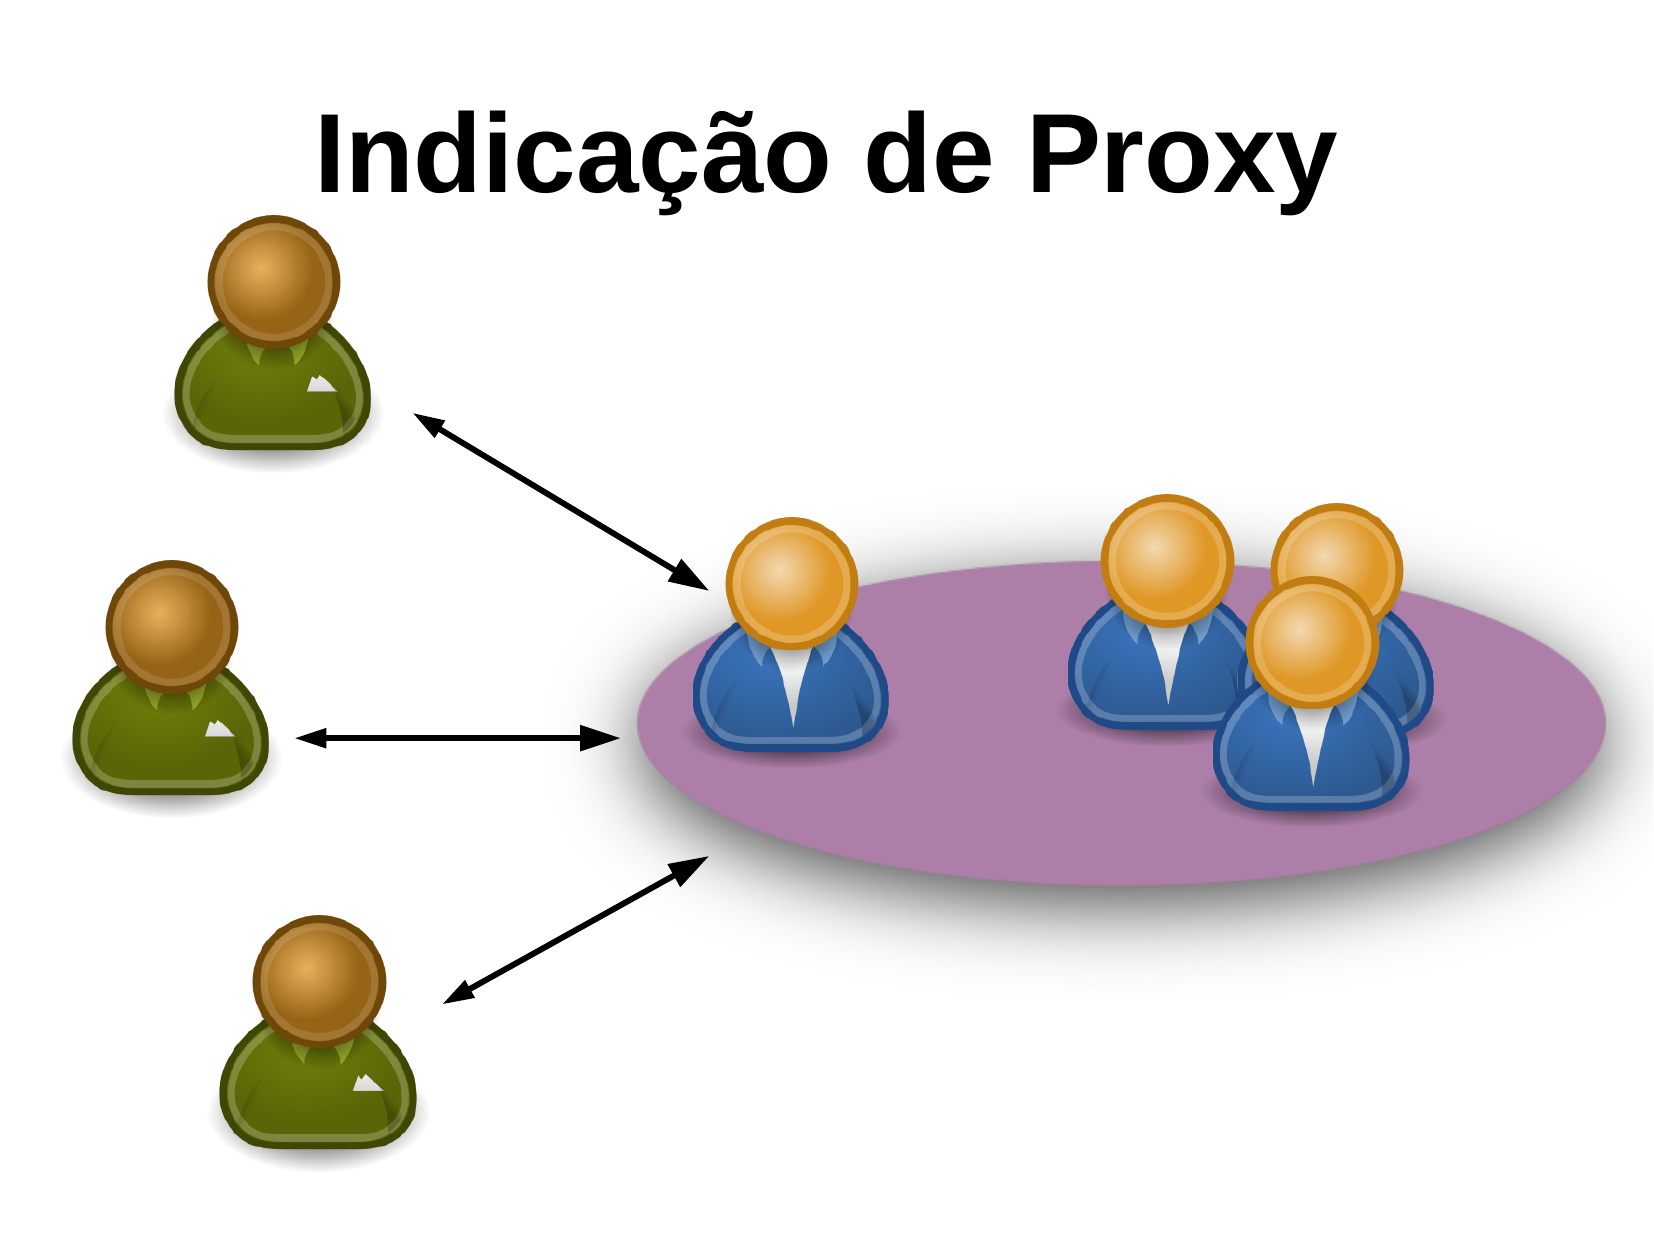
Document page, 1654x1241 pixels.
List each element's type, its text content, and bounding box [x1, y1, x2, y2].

picture [477, 489, 1654, 1004]
picture [161, 215, 384, 473]
title Indicação de Proxy [82, 49, 1571, 257]
picture [59, 560, 282, 818]
picture [206, 915, 430, 1172]
